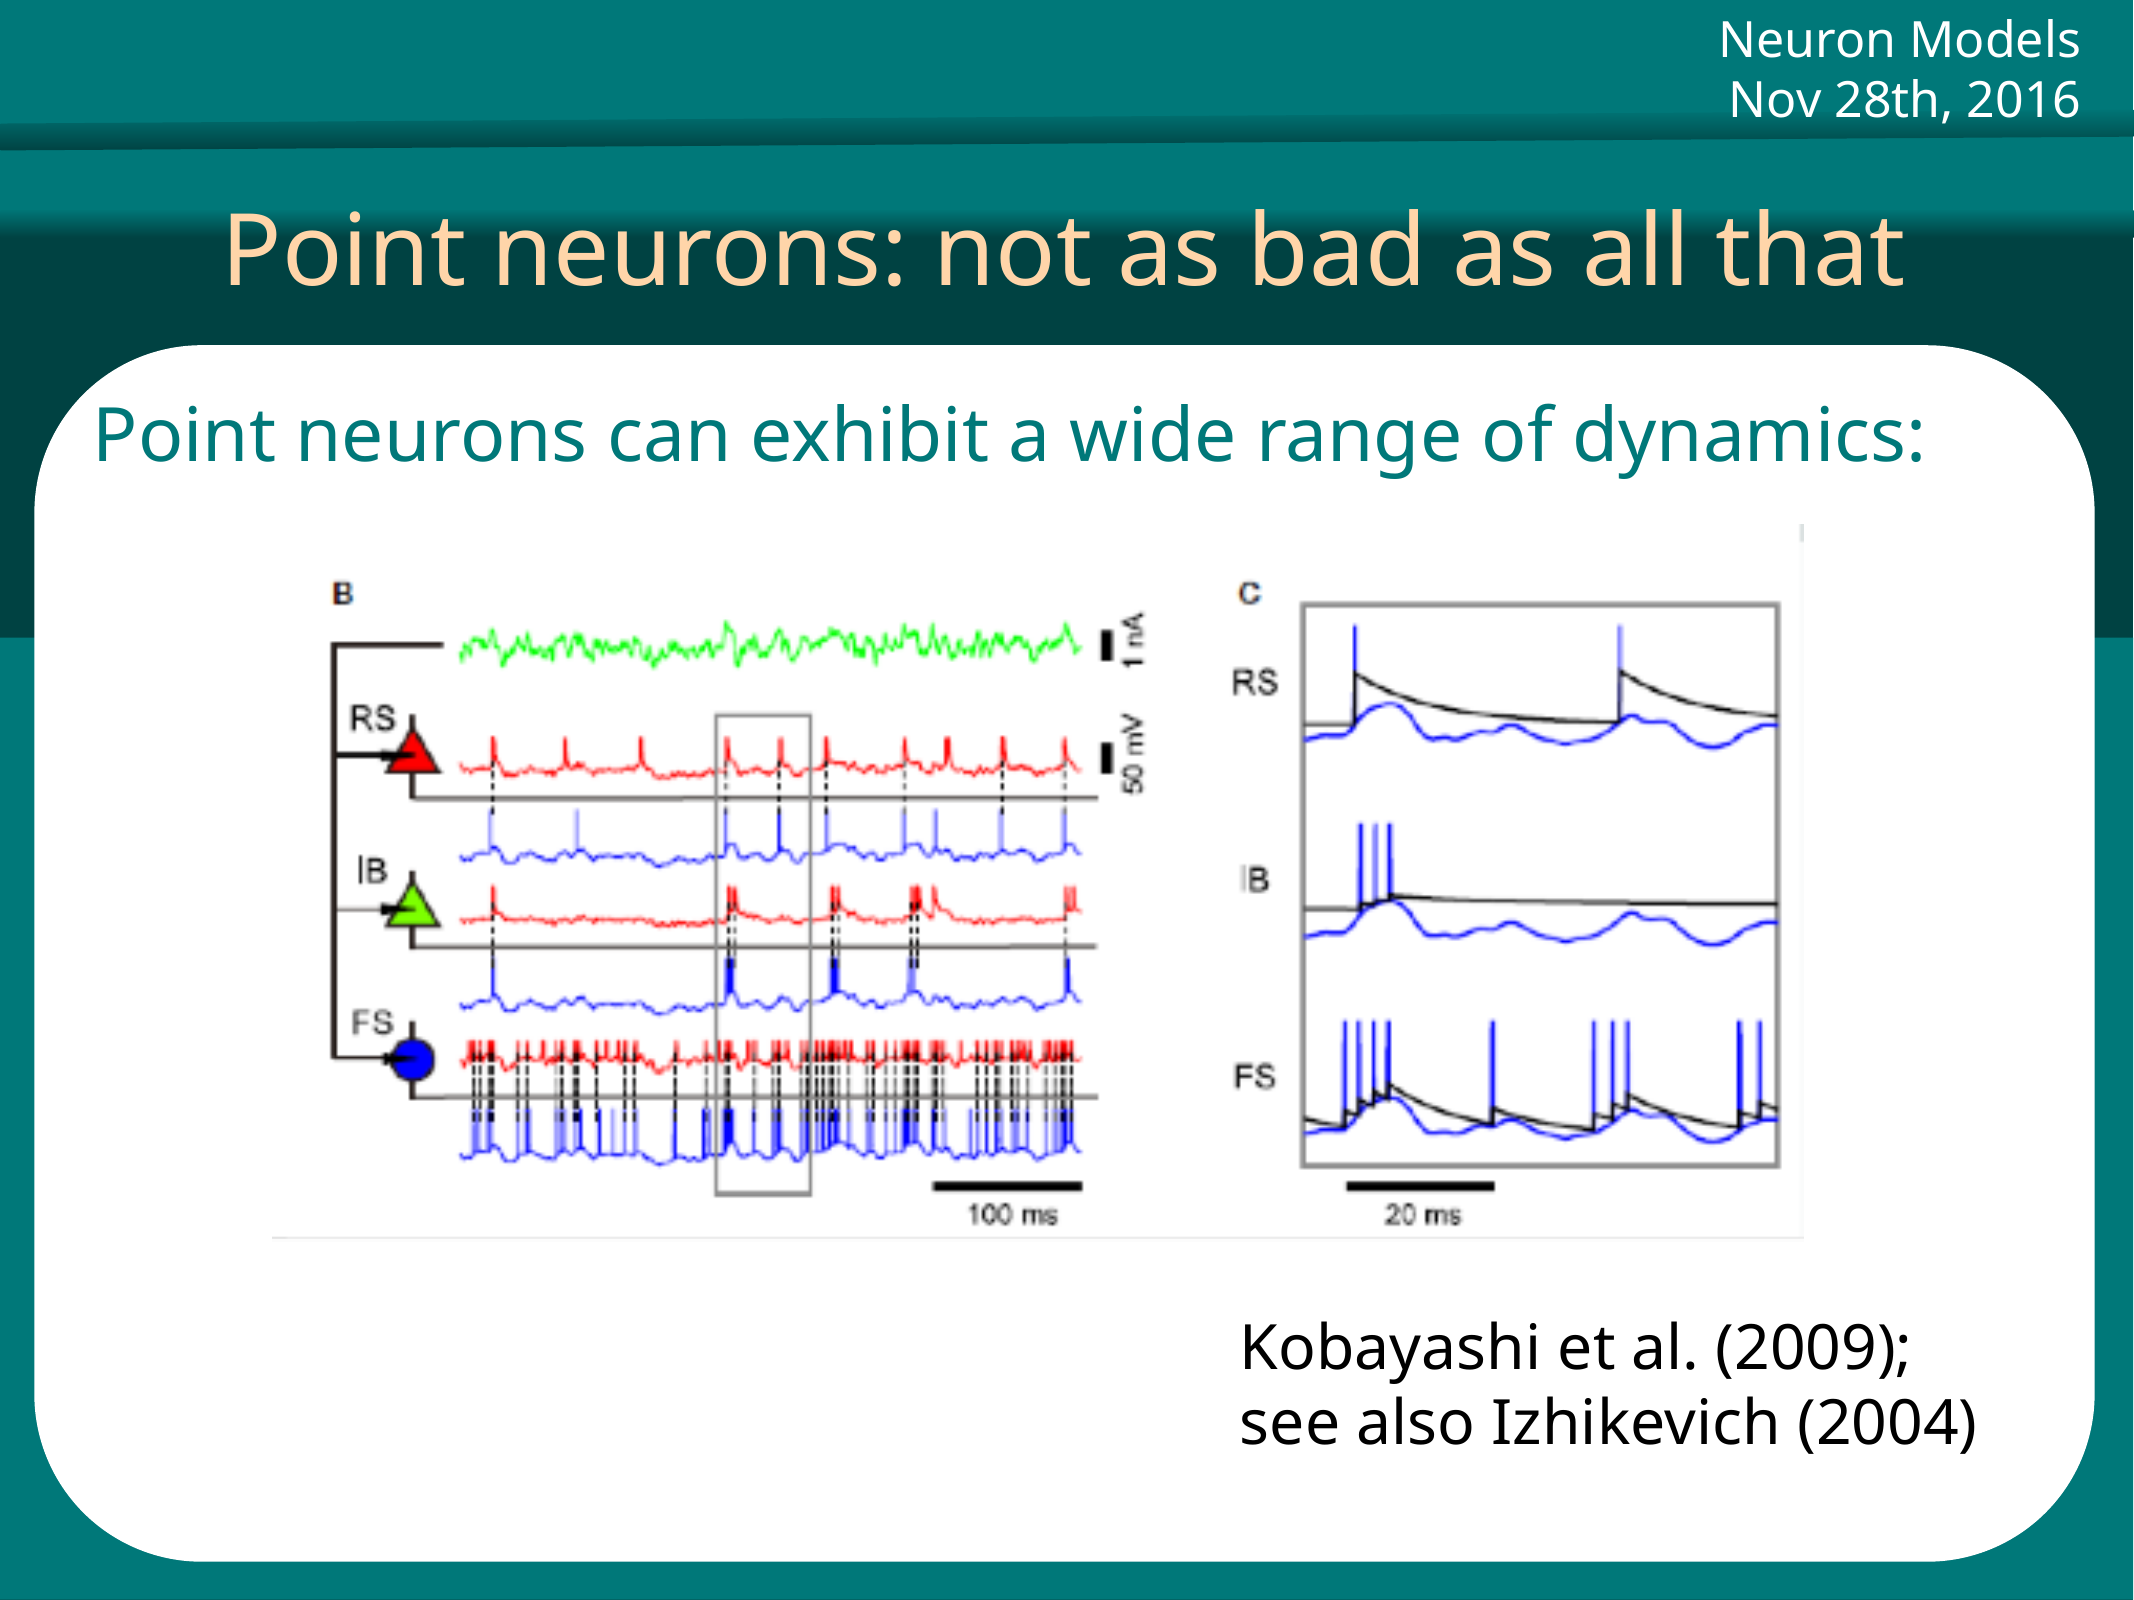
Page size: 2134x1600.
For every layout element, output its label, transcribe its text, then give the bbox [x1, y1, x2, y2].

text_box Kobayashi et al. (2009); see also Izhikevich (2004) [1231, 1299, 2060, 1466]
picture [272, 524, 1804, 1242]
text_box Neuron Models Nov 28th, 2016 [443, 1, 2090, 135]
text_box Point neurons: not as bad as all that [32, 153, 2097, 337]
text_box Point neurons can exhibit a wide range of dynamics: [84, 364, 2102, 498]
